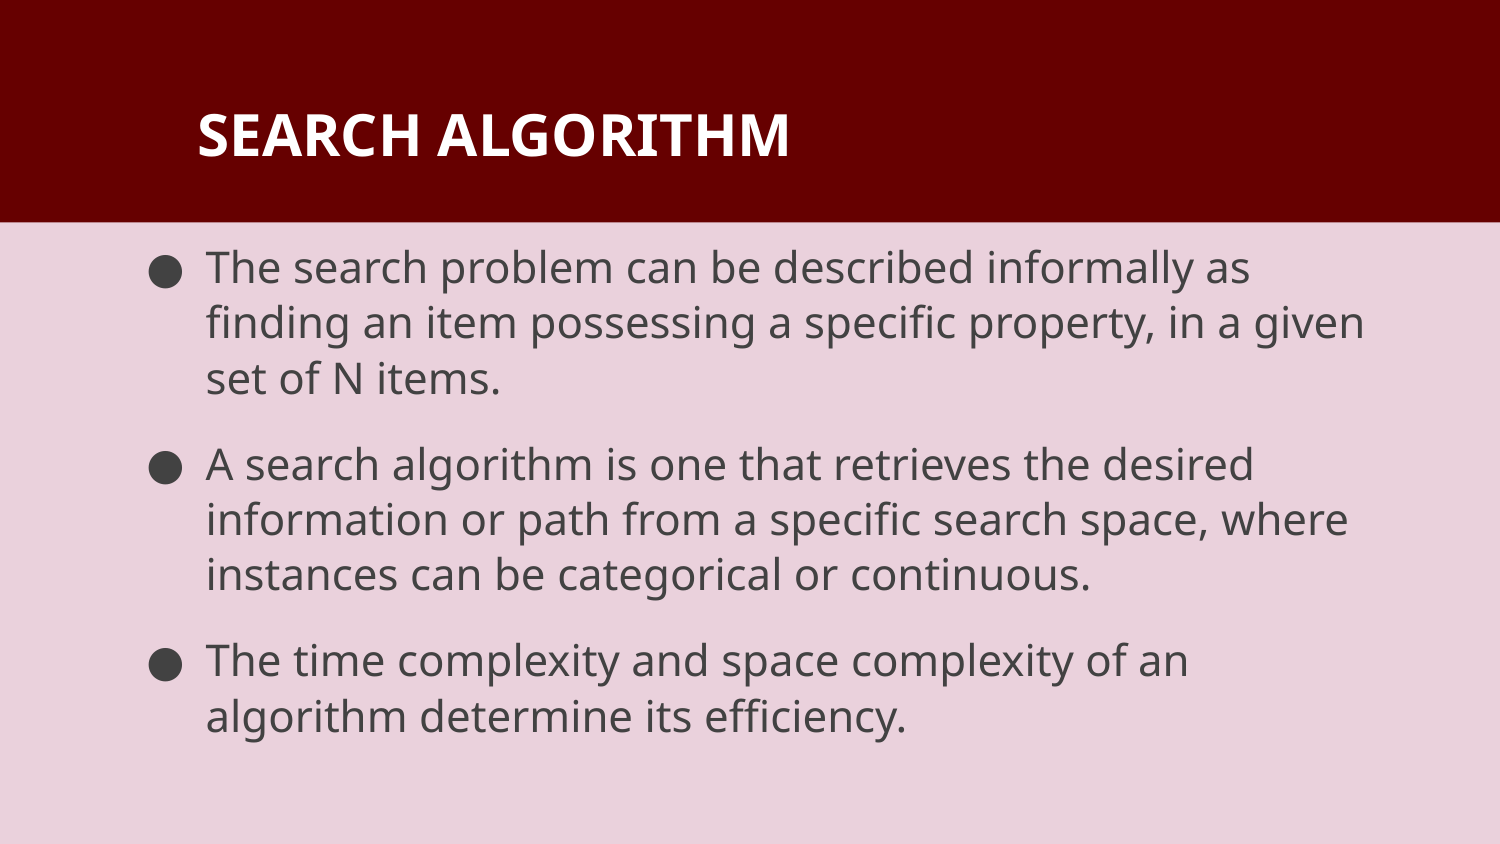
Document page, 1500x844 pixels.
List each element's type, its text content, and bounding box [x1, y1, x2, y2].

title SEARCH ALGORITHM [0, 0, 1500, 223]
list The search problem can be described informally as finding an item possessing a specific property, in a given set of N items. A search algorithm is one that retrieves the desired information or path from a specific search space, where instances can be categorical or continuous. The time complexity and space complexity of an algorithm determine its efficiency. [115, 222, 1407, 675]
